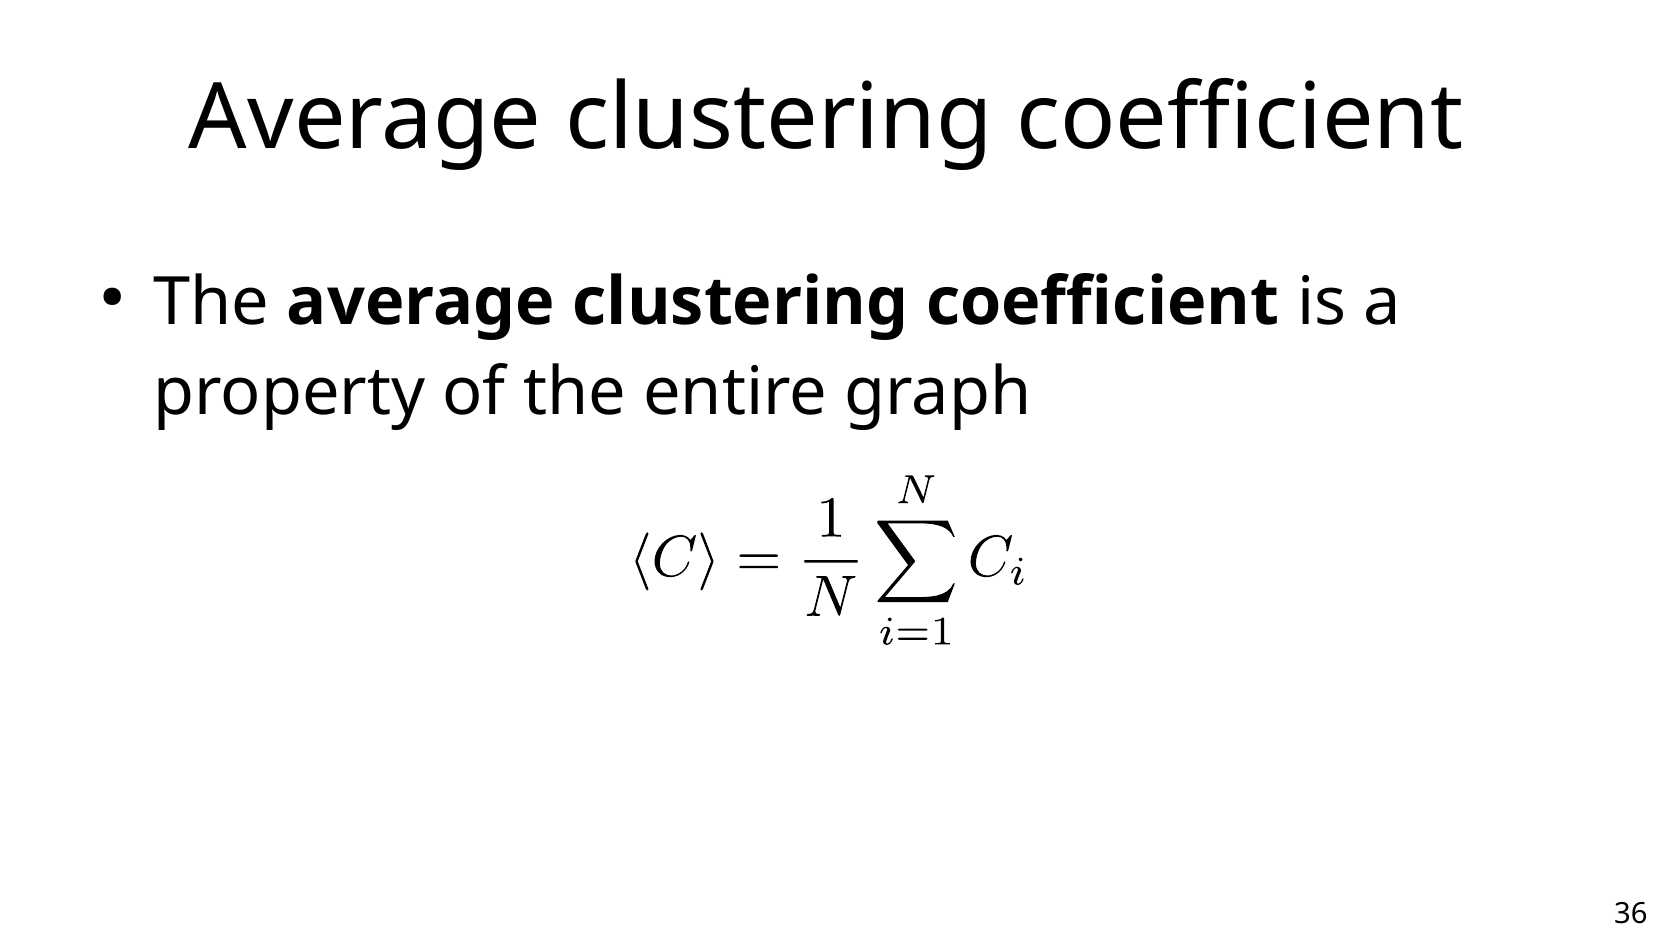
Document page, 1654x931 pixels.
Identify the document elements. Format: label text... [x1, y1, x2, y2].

title Average clustering coefficient [82, 1, 1571, 226]
text_box [628, 475, 1026, 646]
list The average clustering coefficient is a property of the entire graph [82, 253, 1571, 793]
